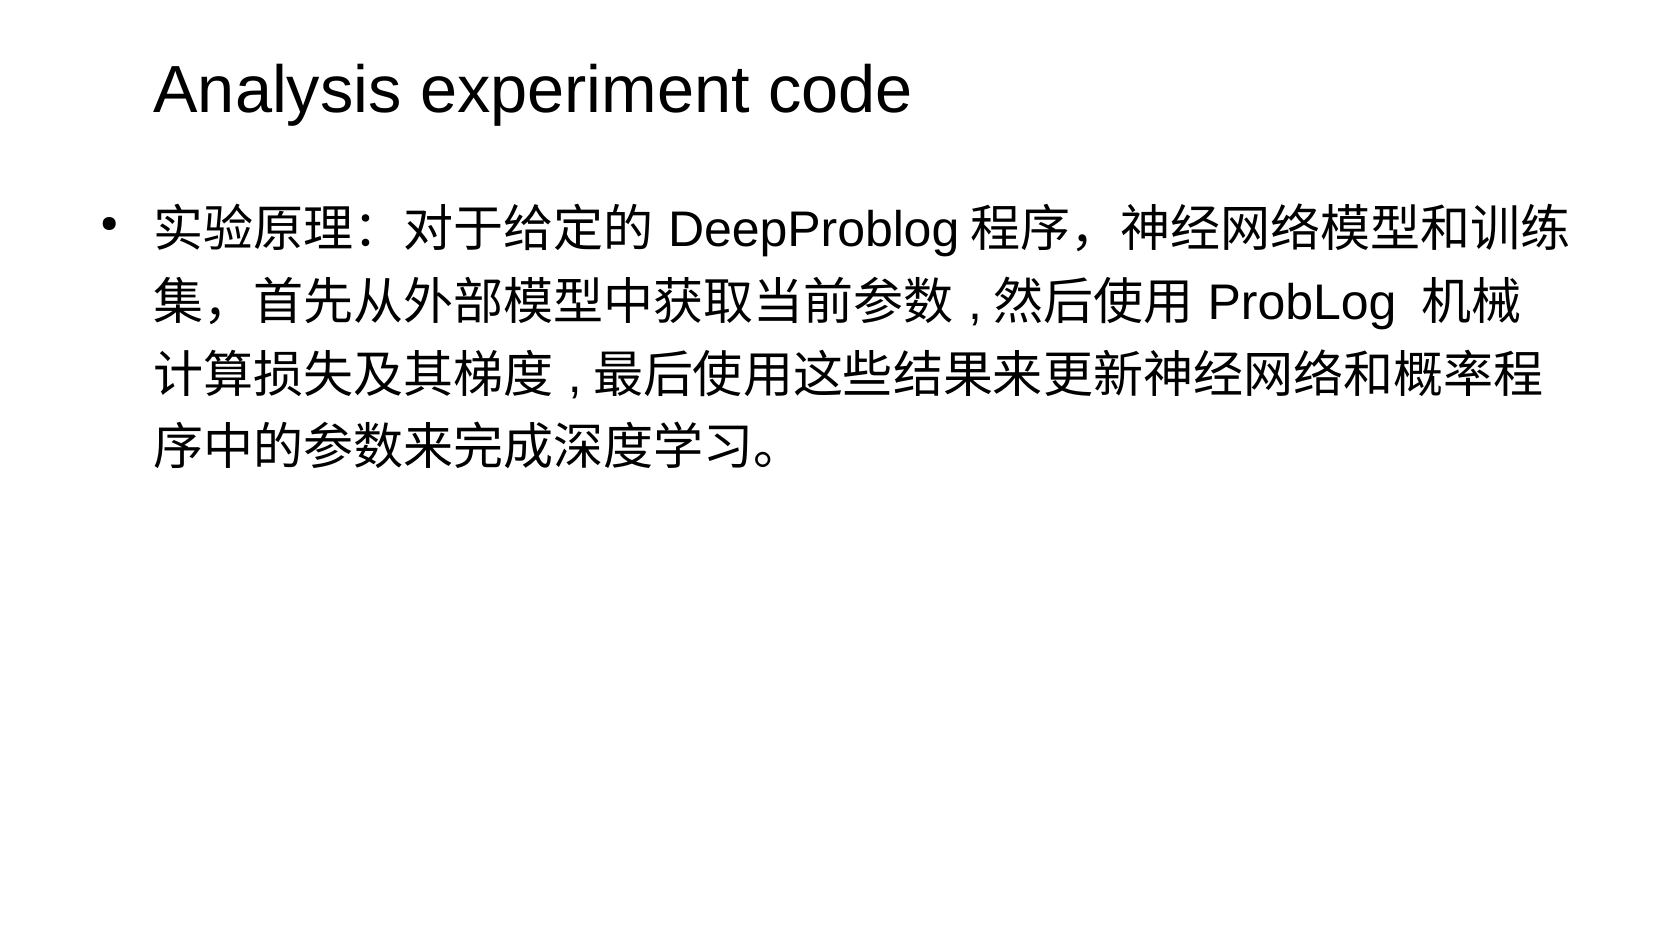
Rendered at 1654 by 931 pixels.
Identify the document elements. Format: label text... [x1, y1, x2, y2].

title Analysis experiment code [82, 37, 1571, 142]
list 实验原理：对于给定的DeepProblog程序，神经网络模型和训练集，首先从外部模型中获取当前参数,然后使用ProbLog 机械计算损失及其梯度,最后使用这些结果来更新神经网络和概率程序中的参数来完成深度学习。 [82, 188, 1571, 758]
